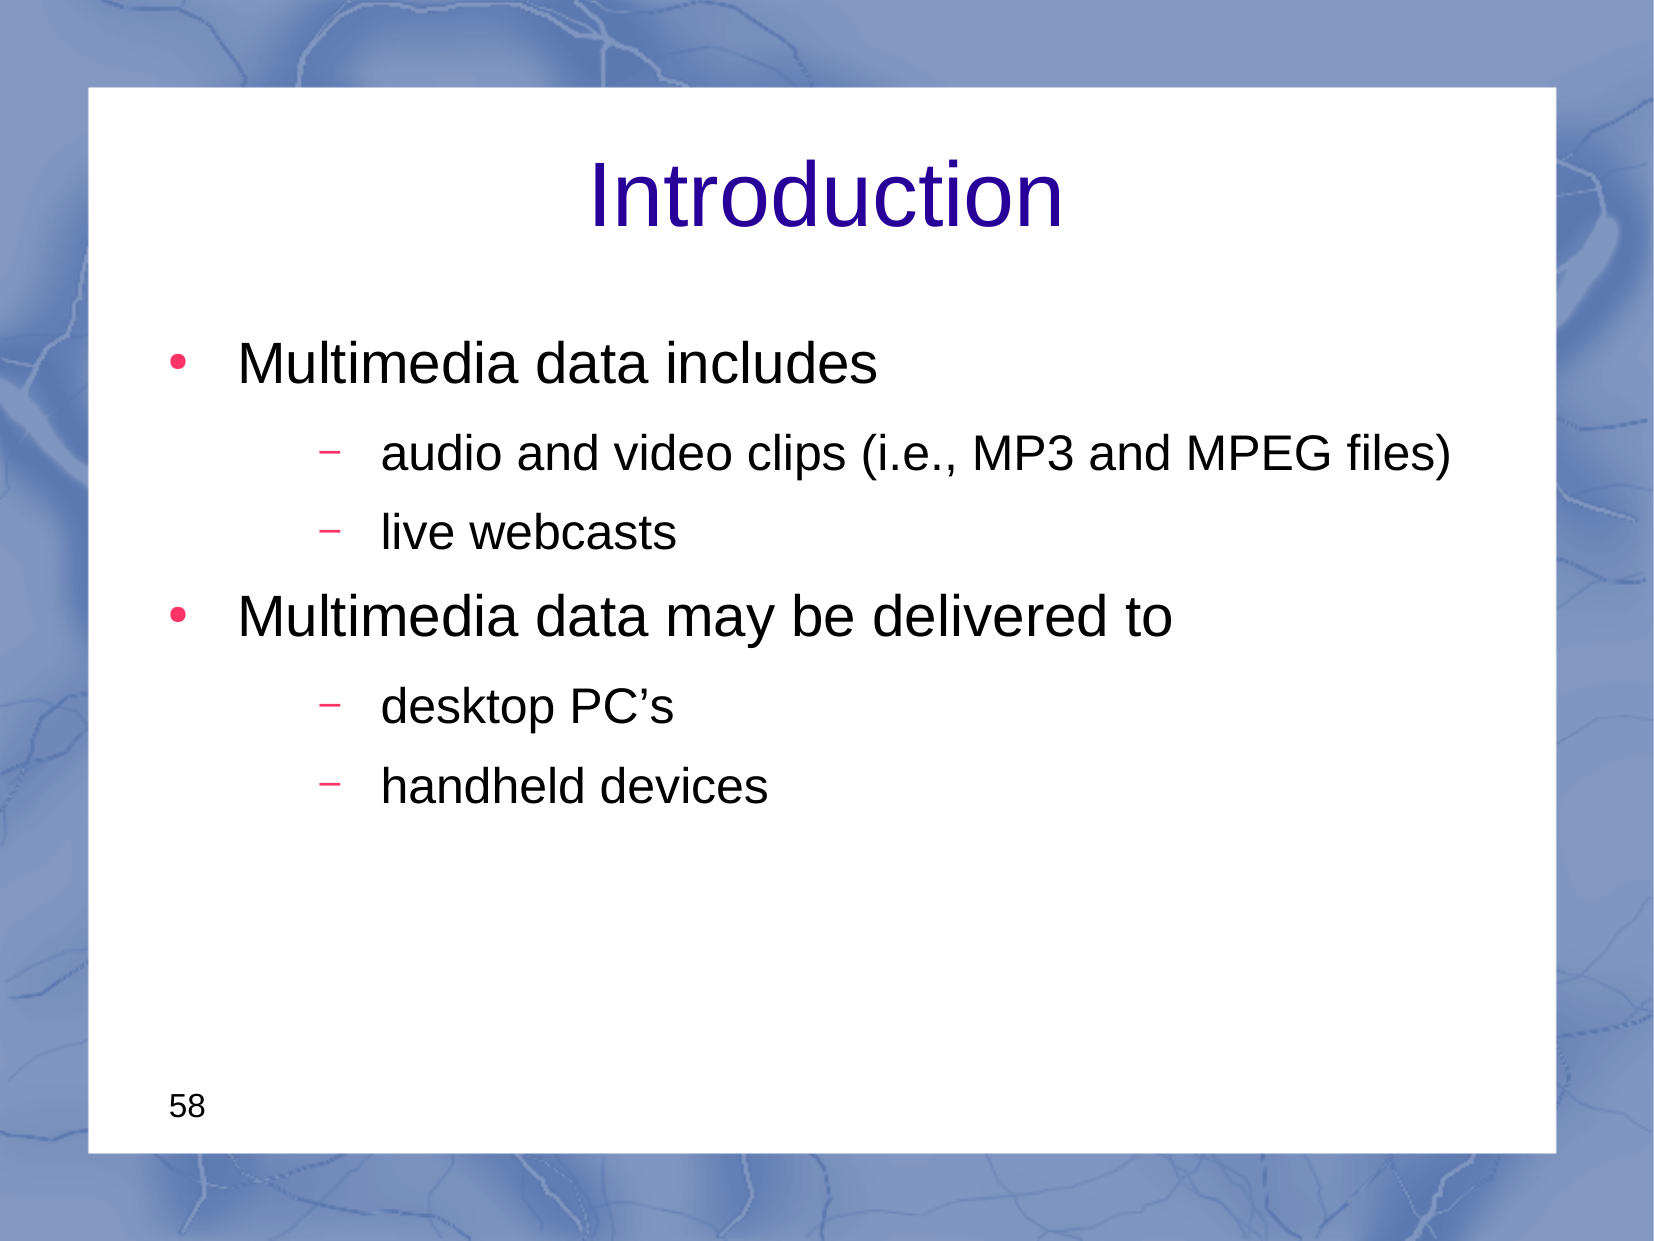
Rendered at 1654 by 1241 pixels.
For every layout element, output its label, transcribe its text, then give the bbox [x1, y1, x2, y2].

list Multimedia data includes audio and video clips (i.e., MP3 and MPEG files) live webcasts Multimedia data may be delivered to desktop PC’s handheld devices [150, 330, 1509, 1051]
title Introduction [118, 90, 1536, 298]
picture [0, 0, 1654, 1241]
